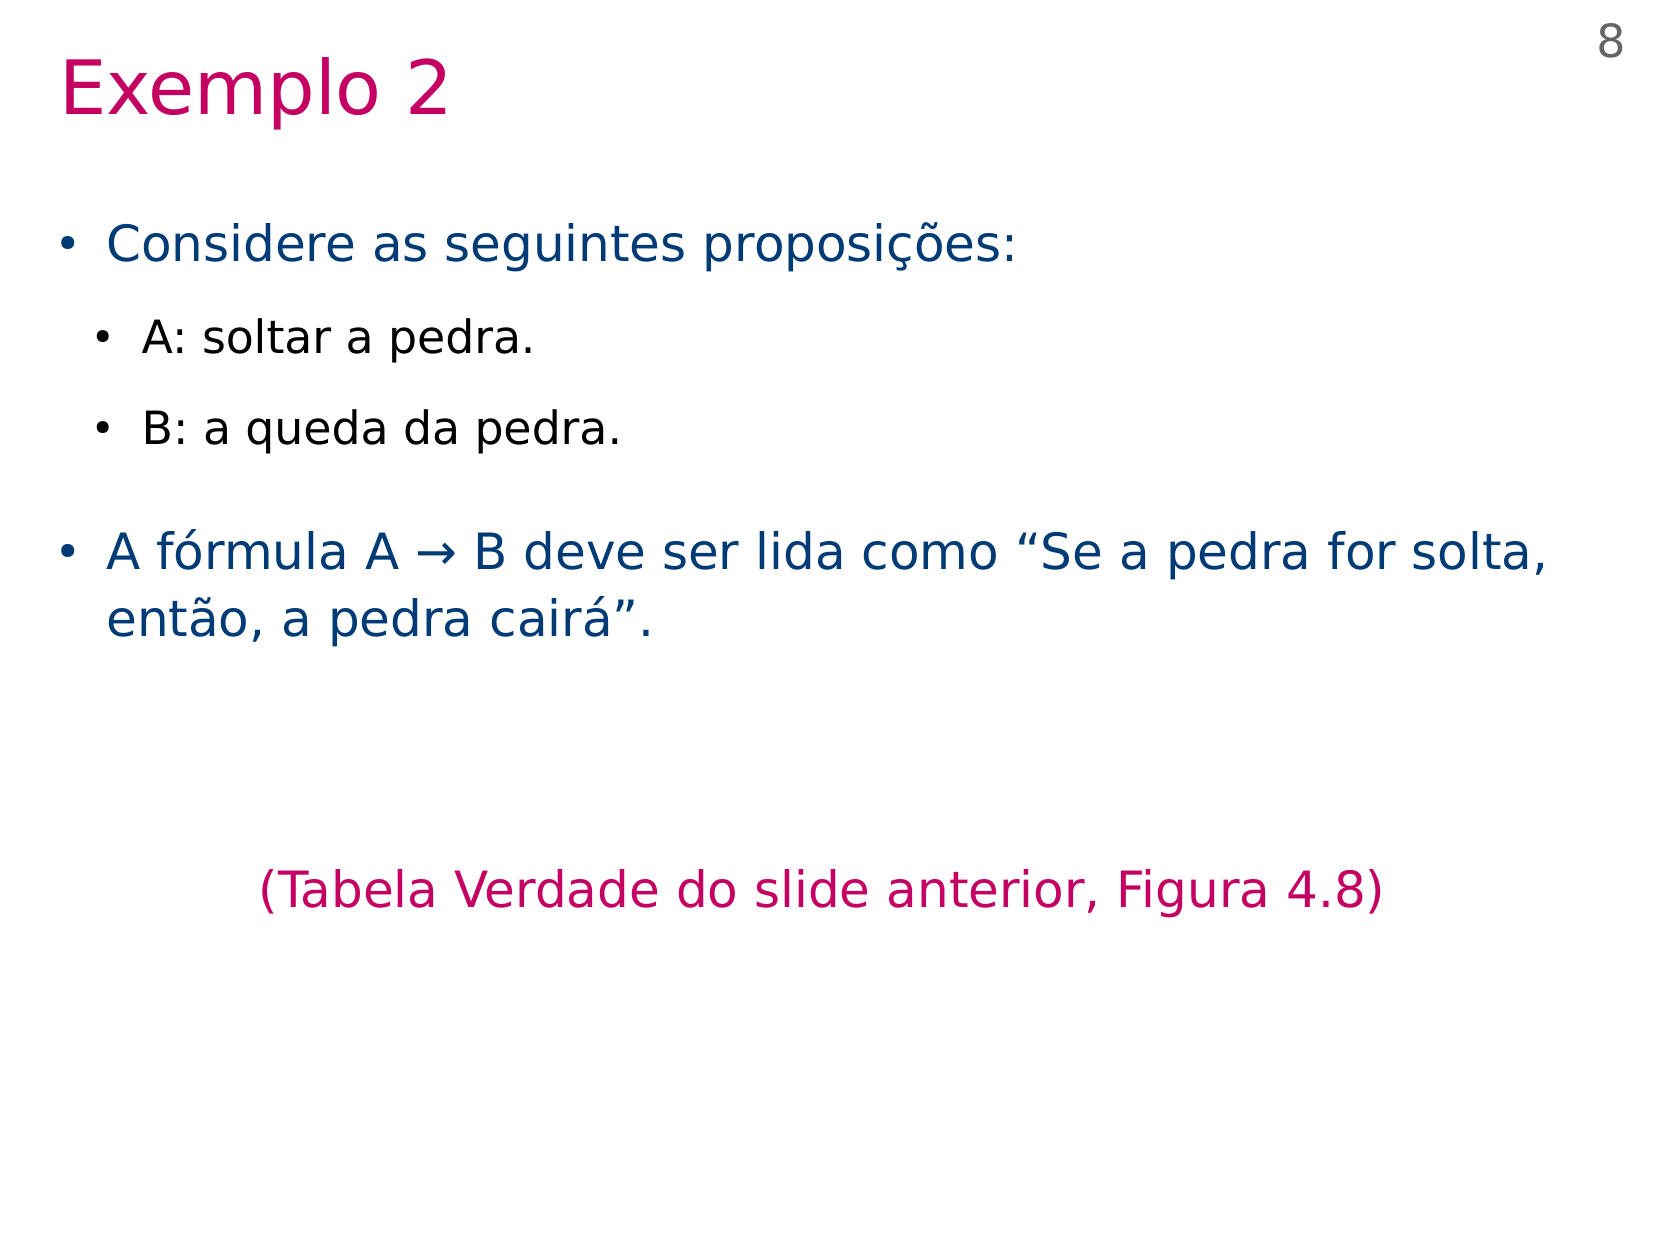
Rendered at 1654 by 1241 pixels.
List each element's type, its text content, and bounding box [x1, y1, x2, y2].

title Exemplo 2 [59, 29, 1595, 148]
text_box (Tabela Verdade do slide anterior, Figura 4.8) [244, 854, 1430, 928]
list Considere as seguintes proposições: A: soltar a pedra. B: a queda da pedra. A fórmula A → B deve ser lida como “Se a pedra for solta, então, a pedra cairá”. [59, 206, 1625, 1211]
